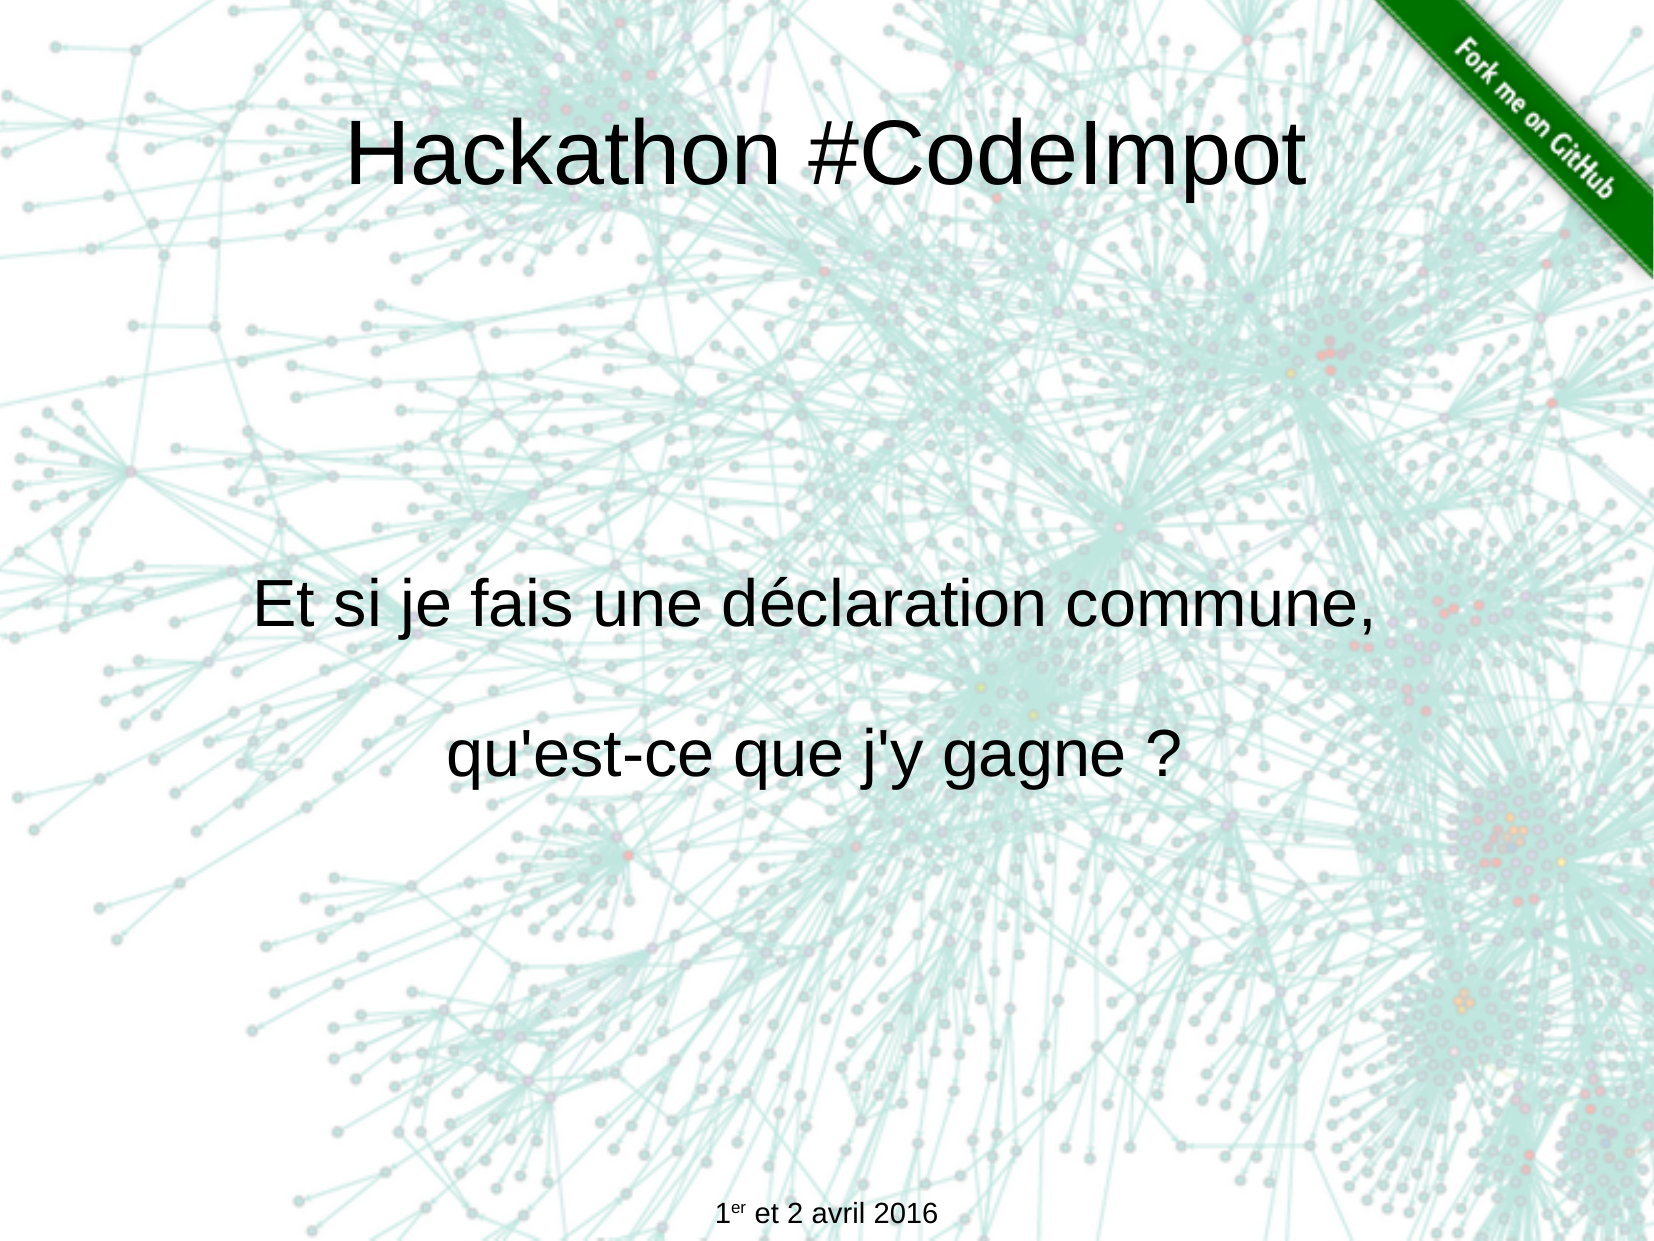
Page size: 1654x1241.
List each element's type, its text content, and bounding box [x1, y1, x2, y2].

title Hackathon #CodeImpot [82, 49, 1343, 257]
title 1er et 2 avril 2016 [82, 1110, 1571, 1241]
subtitle Et si je fais une déclaration commune, qu'est-ce que j'y gagne ? [70, 318, 1559, 1039]
picture [0, 0, 1654, 1241]
